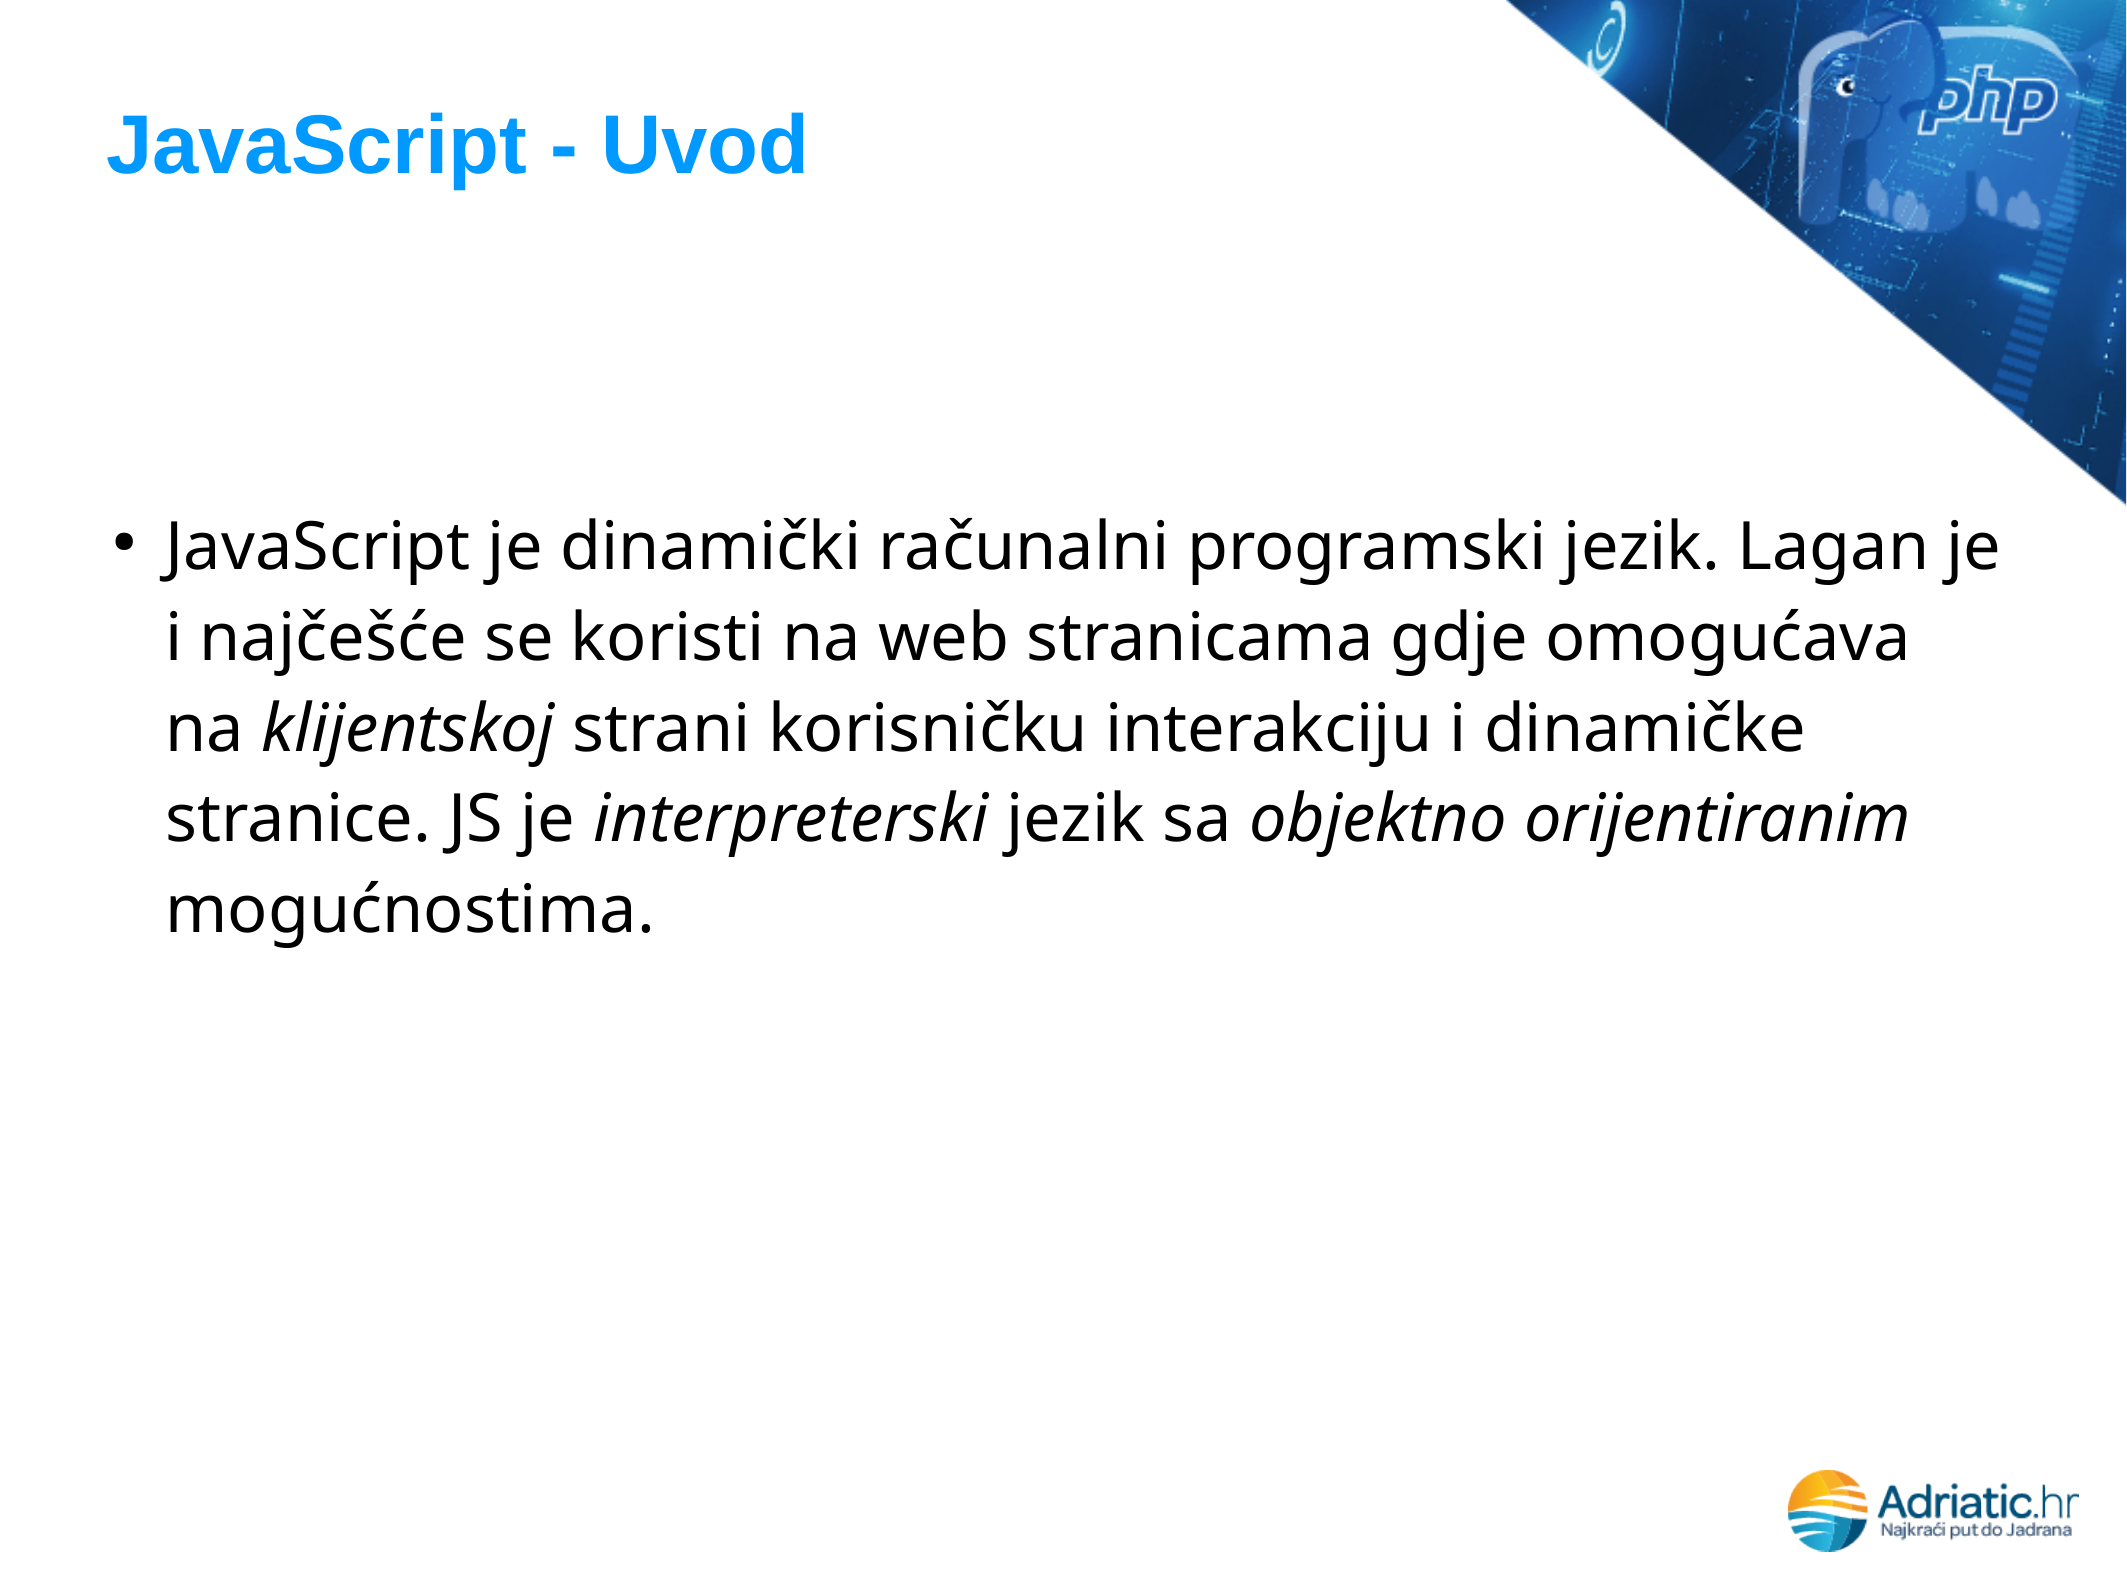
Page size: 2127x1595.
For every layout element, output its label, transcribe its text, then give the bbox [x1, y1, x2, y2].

title JavaScript - Uvod [106, 70, 1630, 219]
picture [1788, 1470, 2079, 1552]
picture [1505, 0, 2127, 625]
list JavaScript je dinamički računalni programski jezik. Lagan je i najčešće se koristi na web stranicama gdje omogućava na klijentskoj strani korisničku interakciju i dinamičke stranice. JS je interpreterski jezik sa objektno orijentiranim mogućnostima. [94, 377, 2008, 1536]
